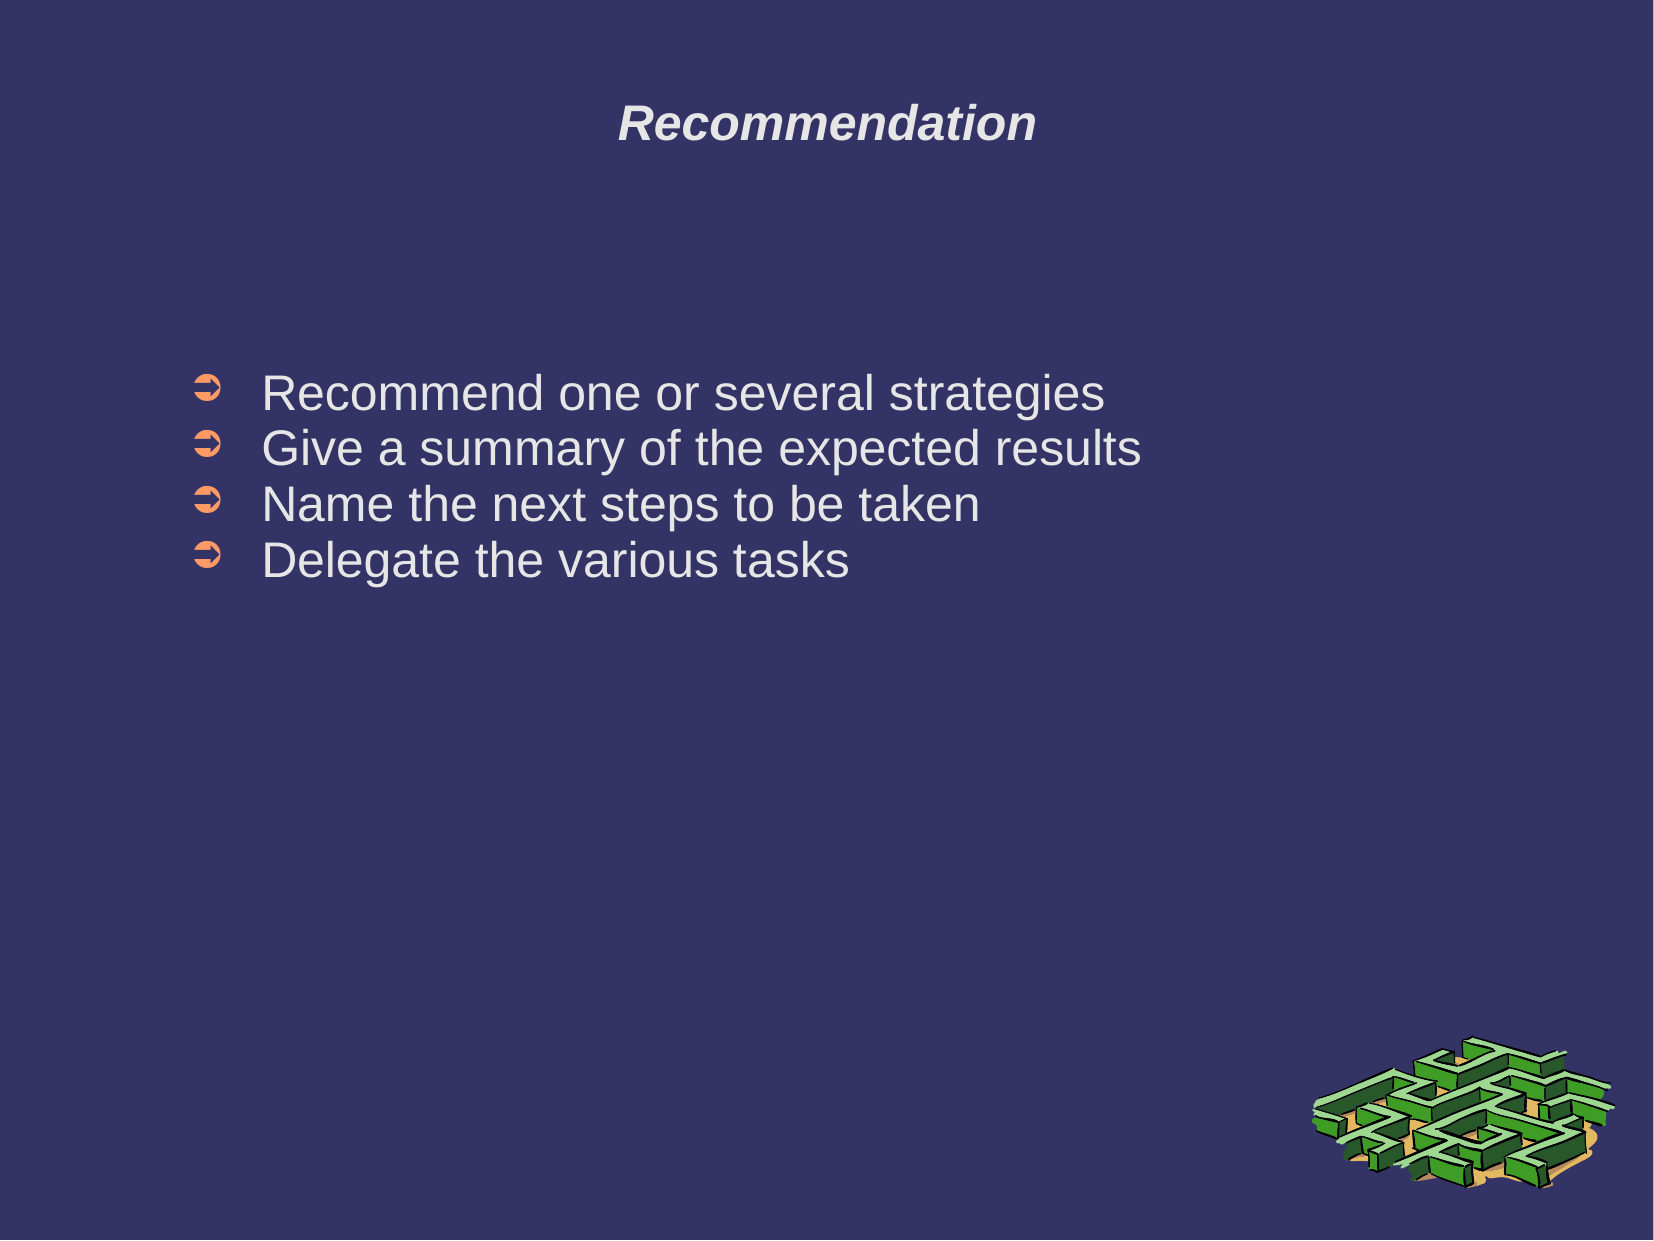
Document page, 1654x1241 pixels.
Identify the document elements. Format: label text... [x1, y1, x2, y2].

title Recommendation [121, 19, 1534, 227]
list Recommend one or several strategies Give a summary of the expected results Name the next steps to be taken Delegate the various tasks [178, 364, 1570, 1147]
